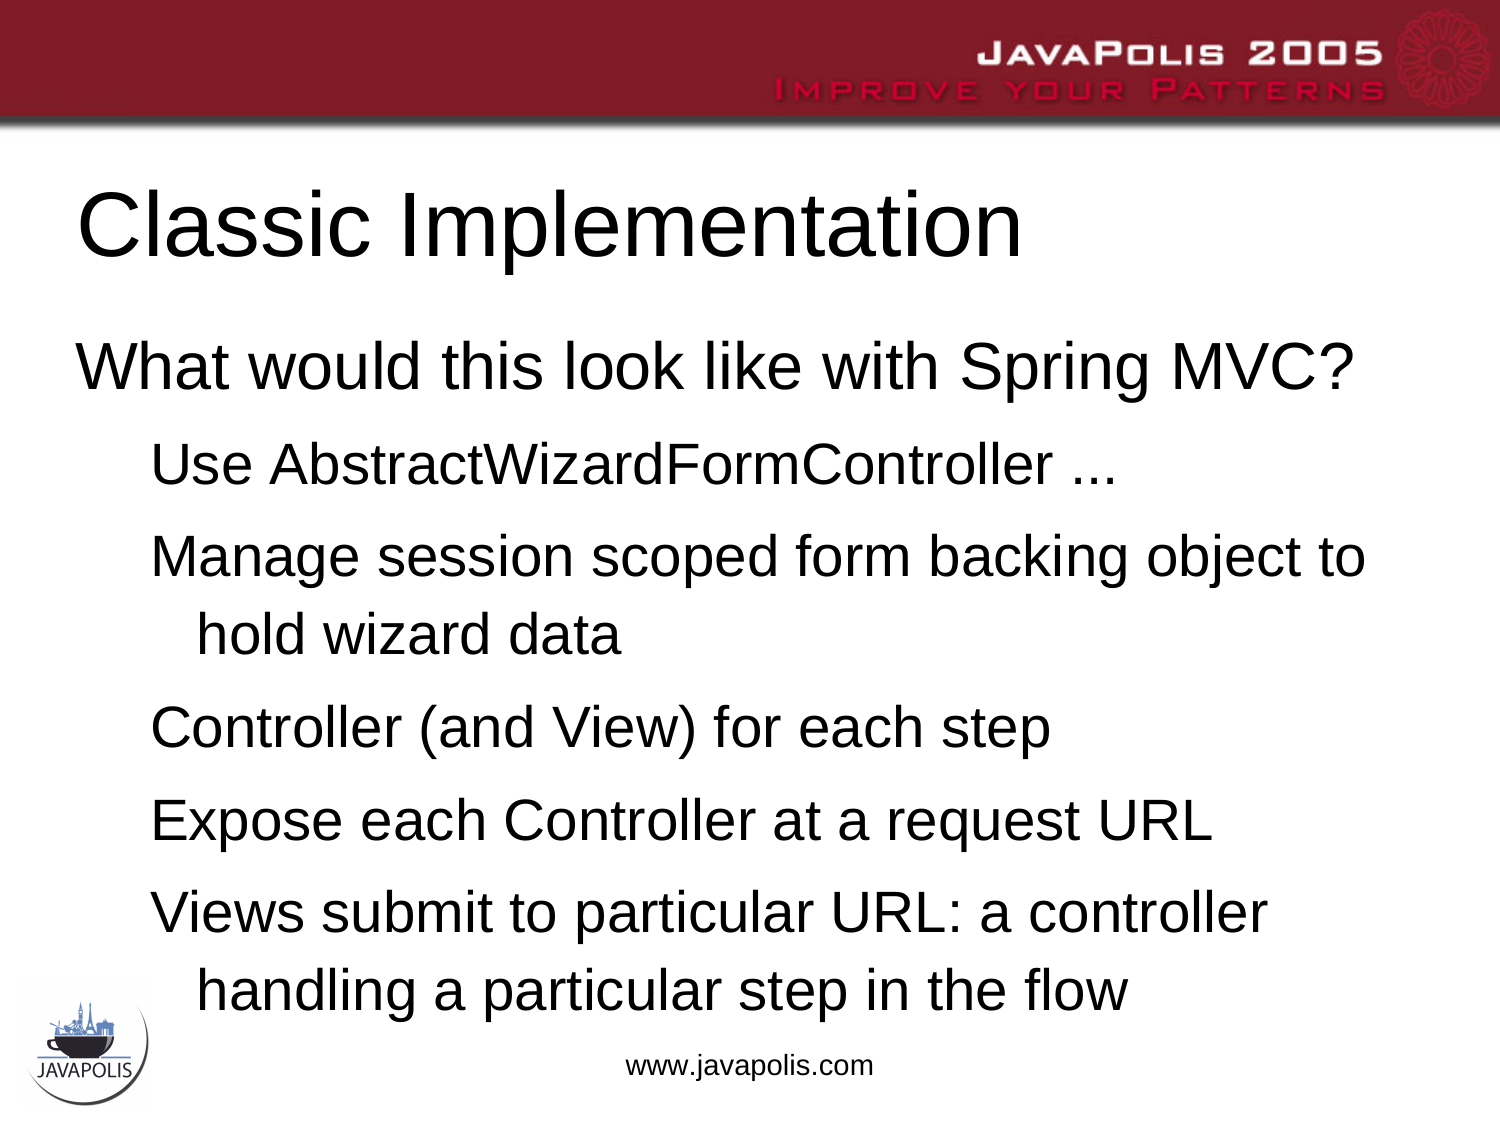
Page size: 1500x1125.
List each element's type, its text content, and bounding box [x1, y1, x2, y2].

list What would this look like with Spring MVC? Use AbstractWizardFormController ... Manage session scoped form backing object to hold wizard data Controller (and View) for each step Expose each Controller at a request URL Views submit to particular URL: a controller handling a particular step in the flow [75, 314, 1426, 1012]
picture [20, 976, 149, 1106]
picture [0, 0, 1500, 140]
title Classic Implementation [76, 148, 1424, 279]
